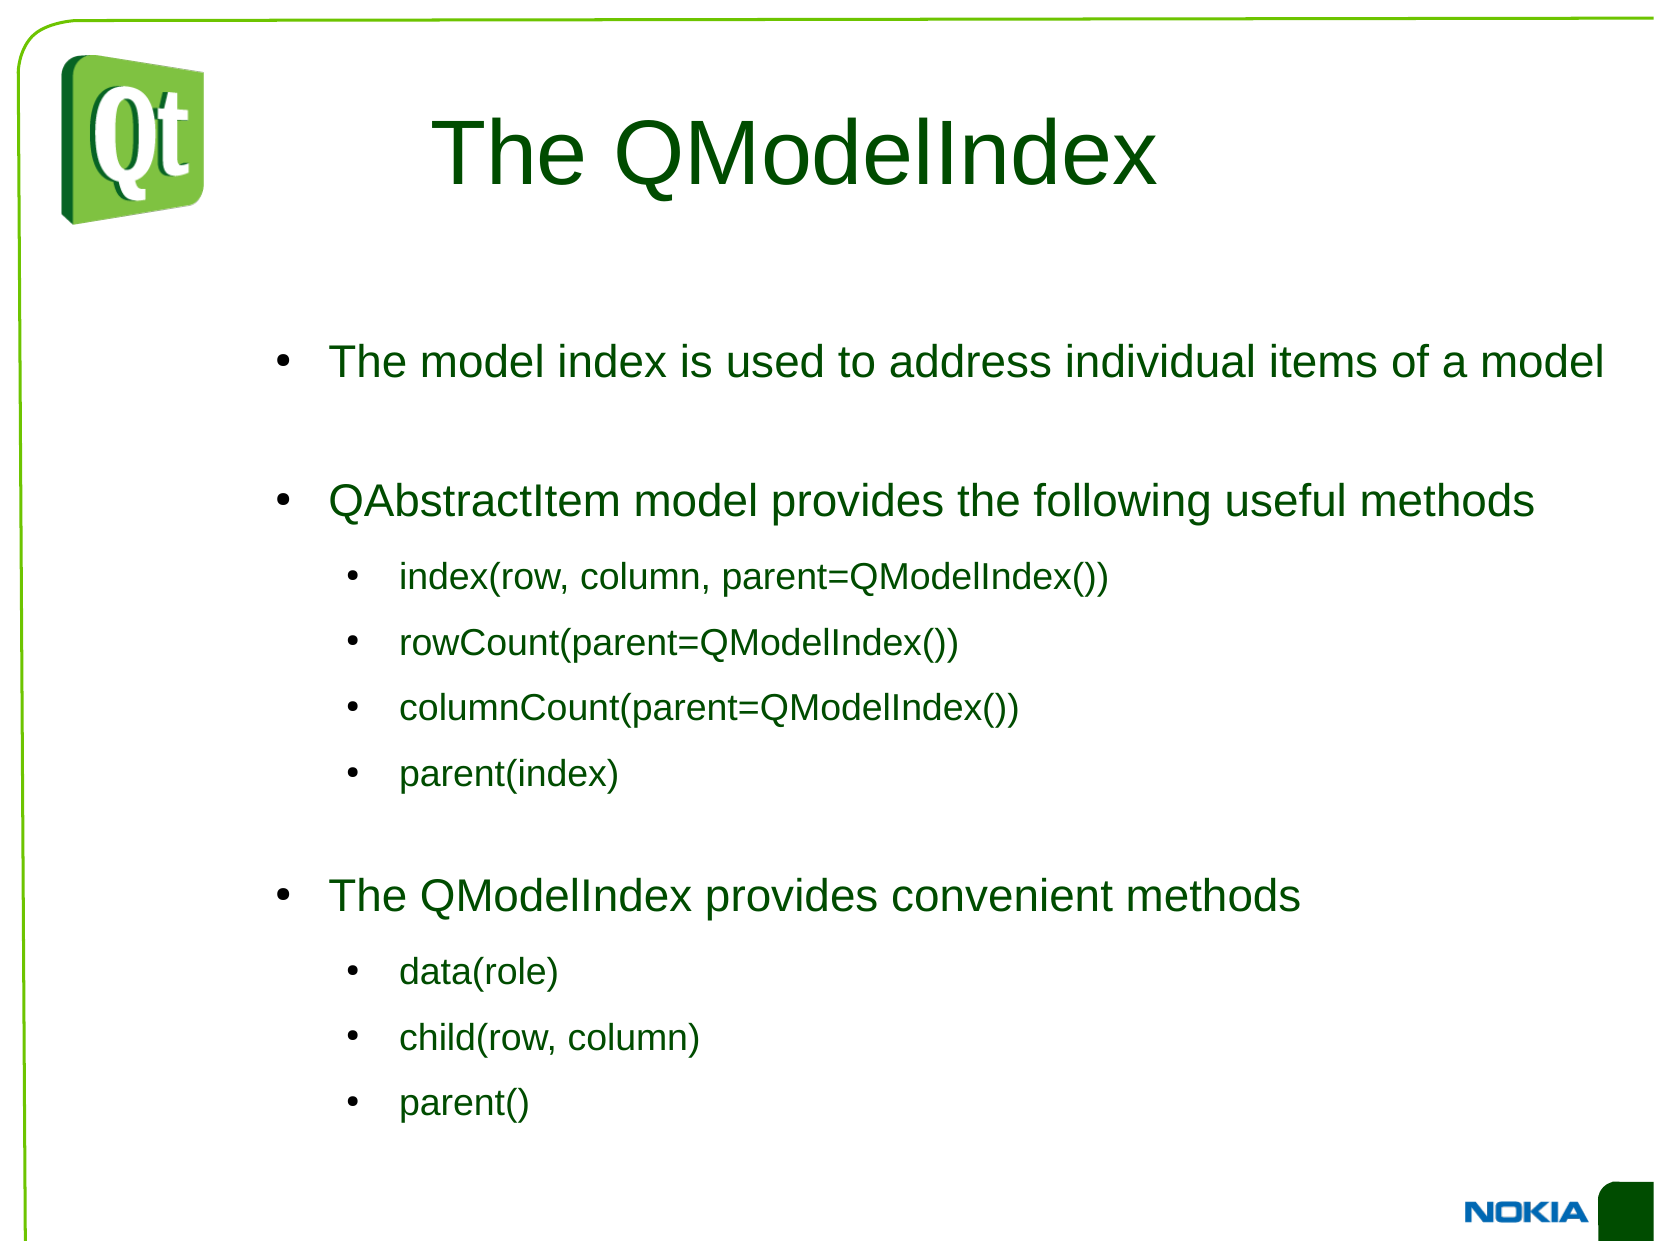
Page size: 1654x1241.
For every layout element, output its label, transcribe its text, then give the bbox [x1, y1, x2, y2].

picture [61, 55, 204, 225]
title The QModelIndex [257, 56, 1333, 250]
picture [1465, 1201, 1589, 1223]
list The model index is used to address individual items of a model QAbstractItem model provides the following useful methods index(row, column, parent=QModelIndex()) rowCount(parent=QModelIndex()) columnCount(parent=QModelIndex()) parent(index) The QModelIndex provides convenient methods data(role) child(row, column) parent() [257, 336, 1625, 1124]
